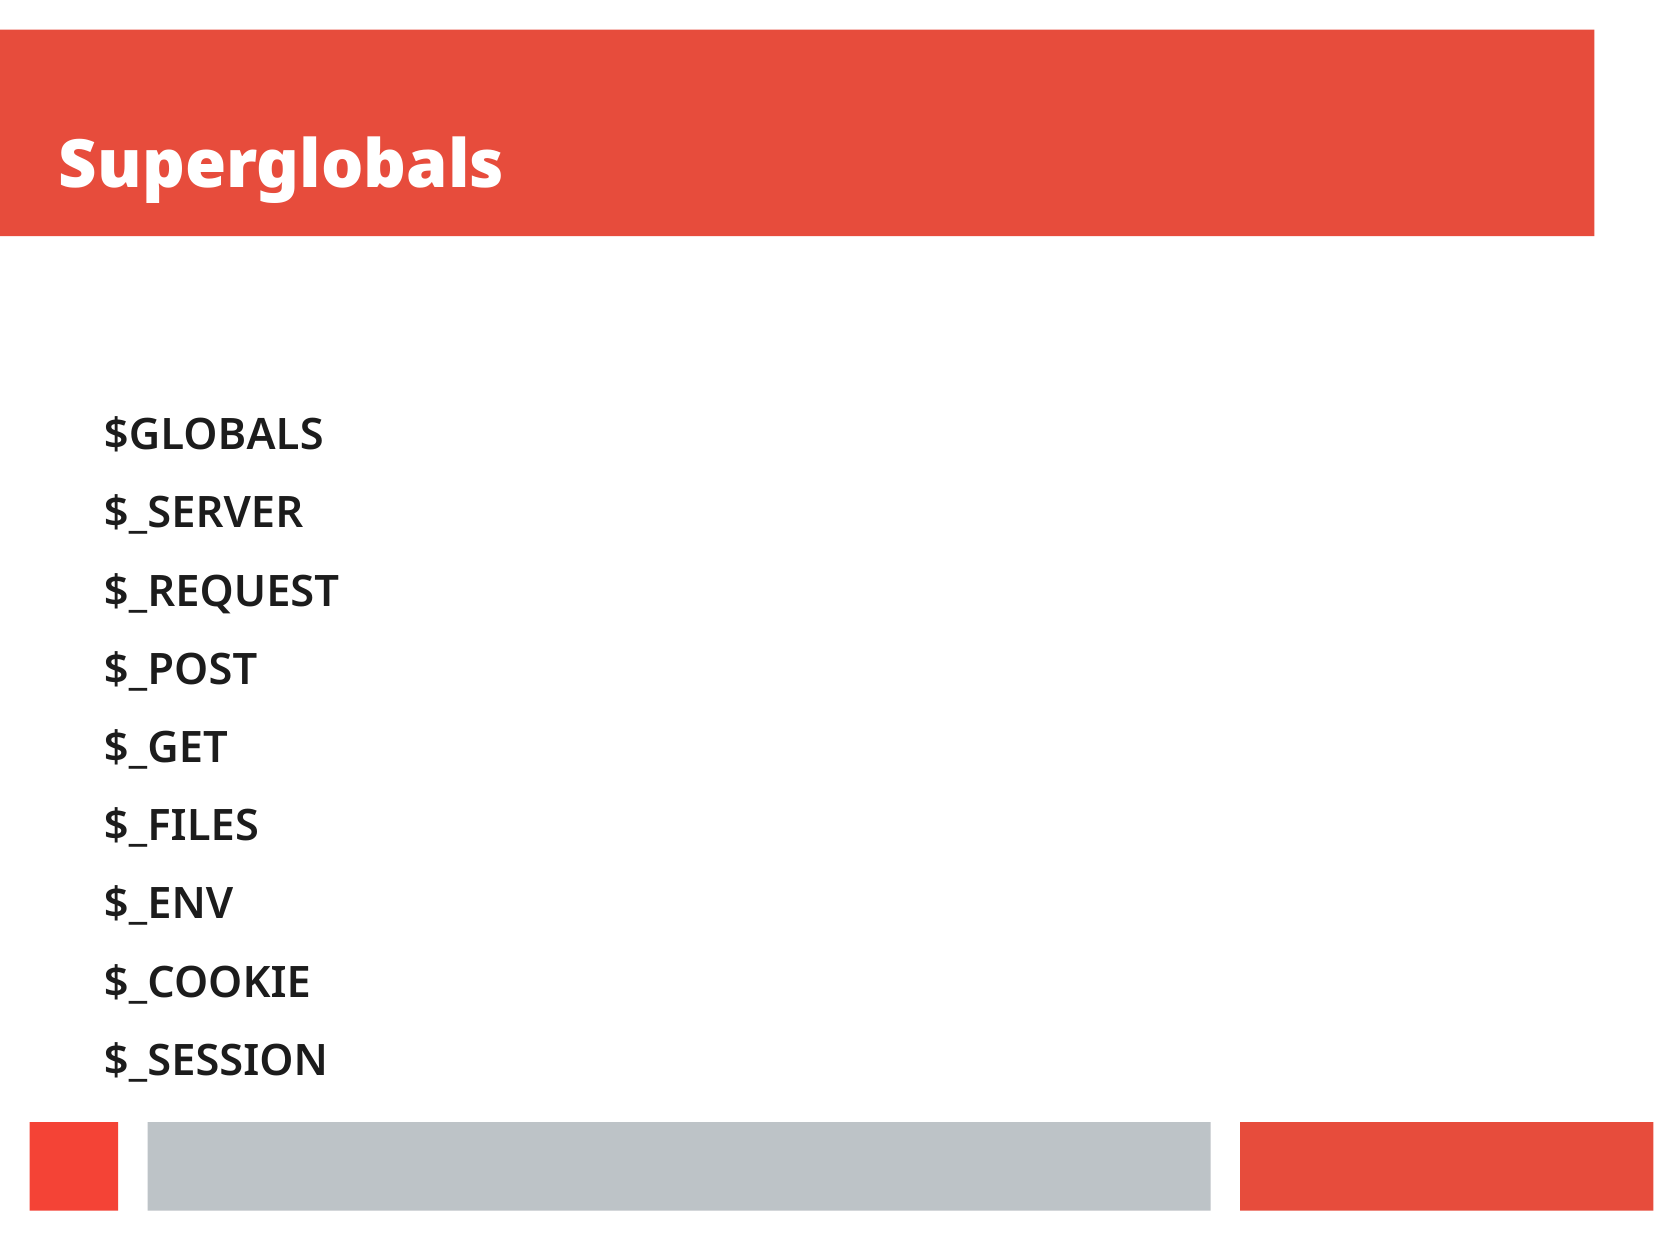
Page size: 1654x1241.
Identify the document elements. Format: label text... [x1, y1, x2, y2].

title Superglobals [59, 59, 1595, 207]
list $GLOBALS $_SERVER $_REQUEST $_POST $_GET $_FILES $_ENV $_COOKIE $_SESSION [59, 324, 1565, 1093]
